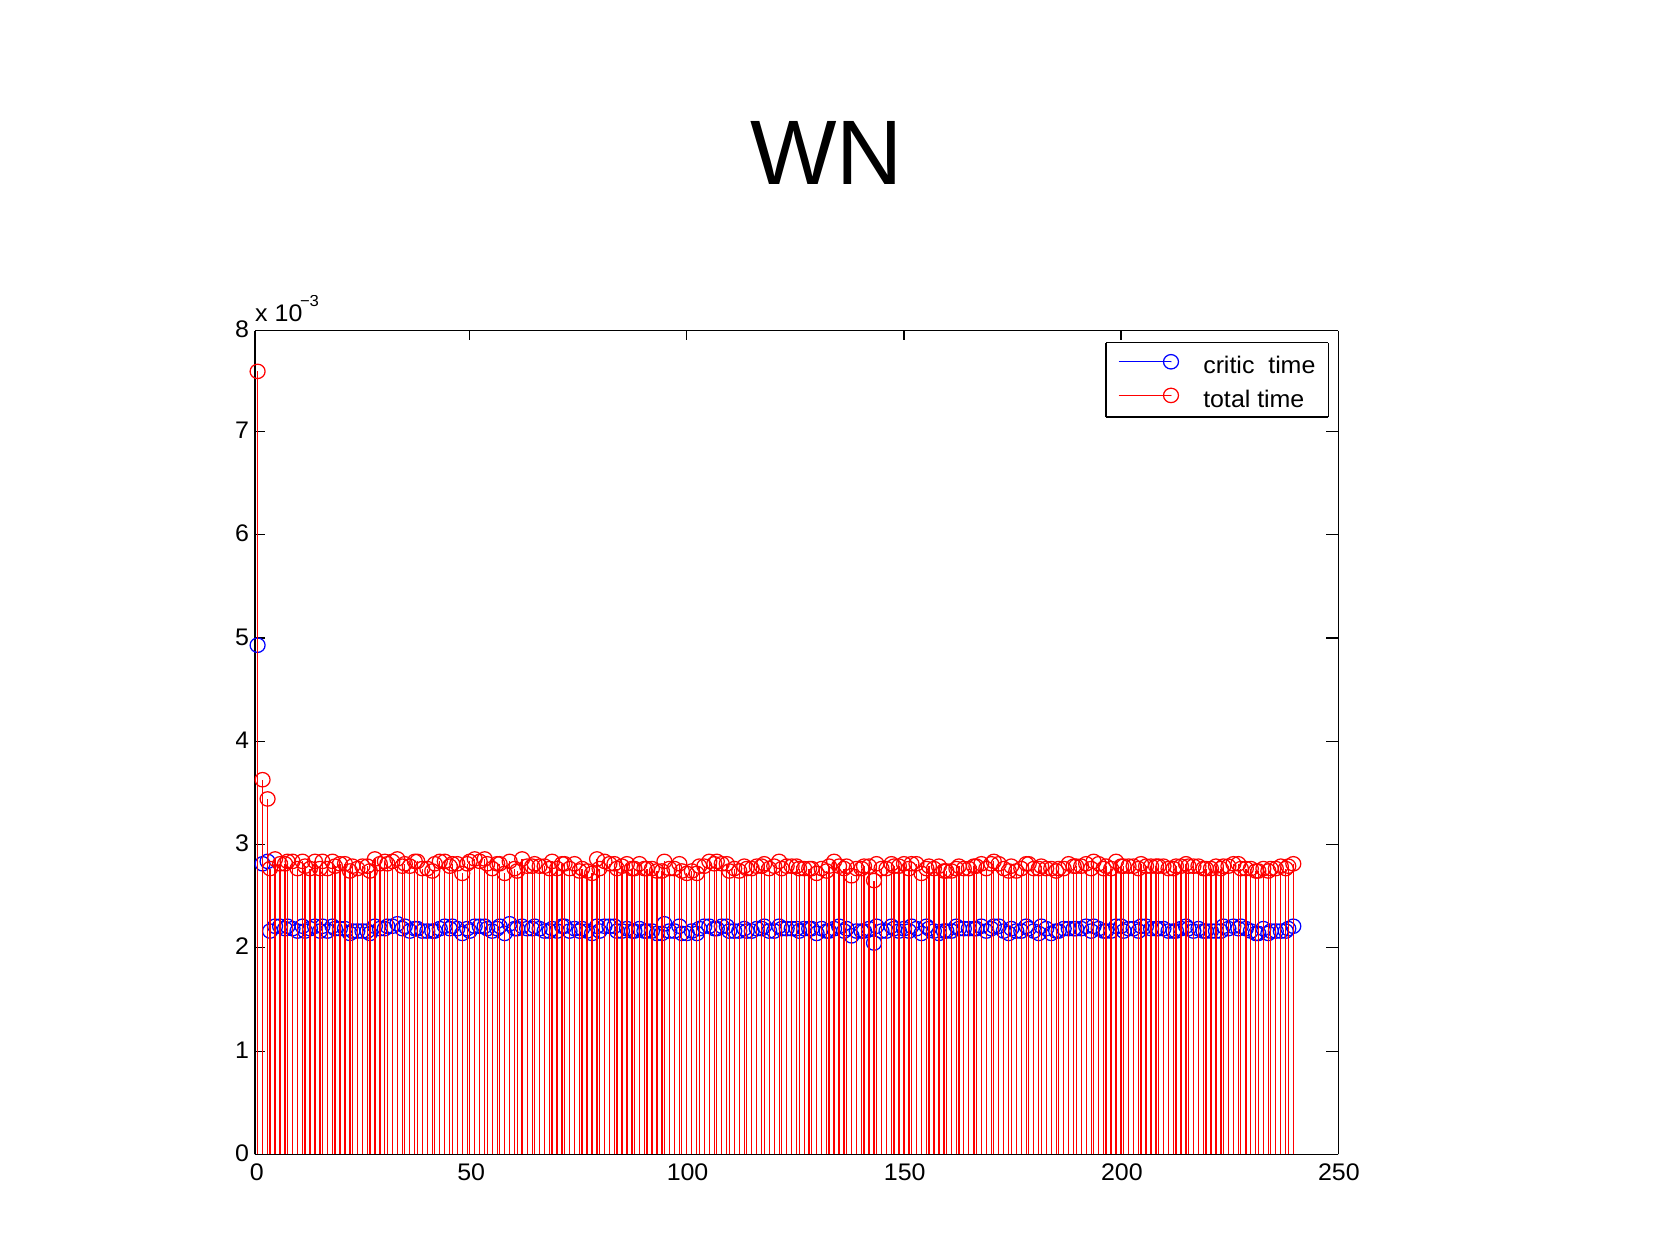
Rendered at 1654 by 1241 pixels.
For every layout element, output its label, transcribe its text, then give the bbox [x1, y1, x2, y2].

title WN [82, 49, 1571, 257]
picture [236, 295, 1359, 1182]
